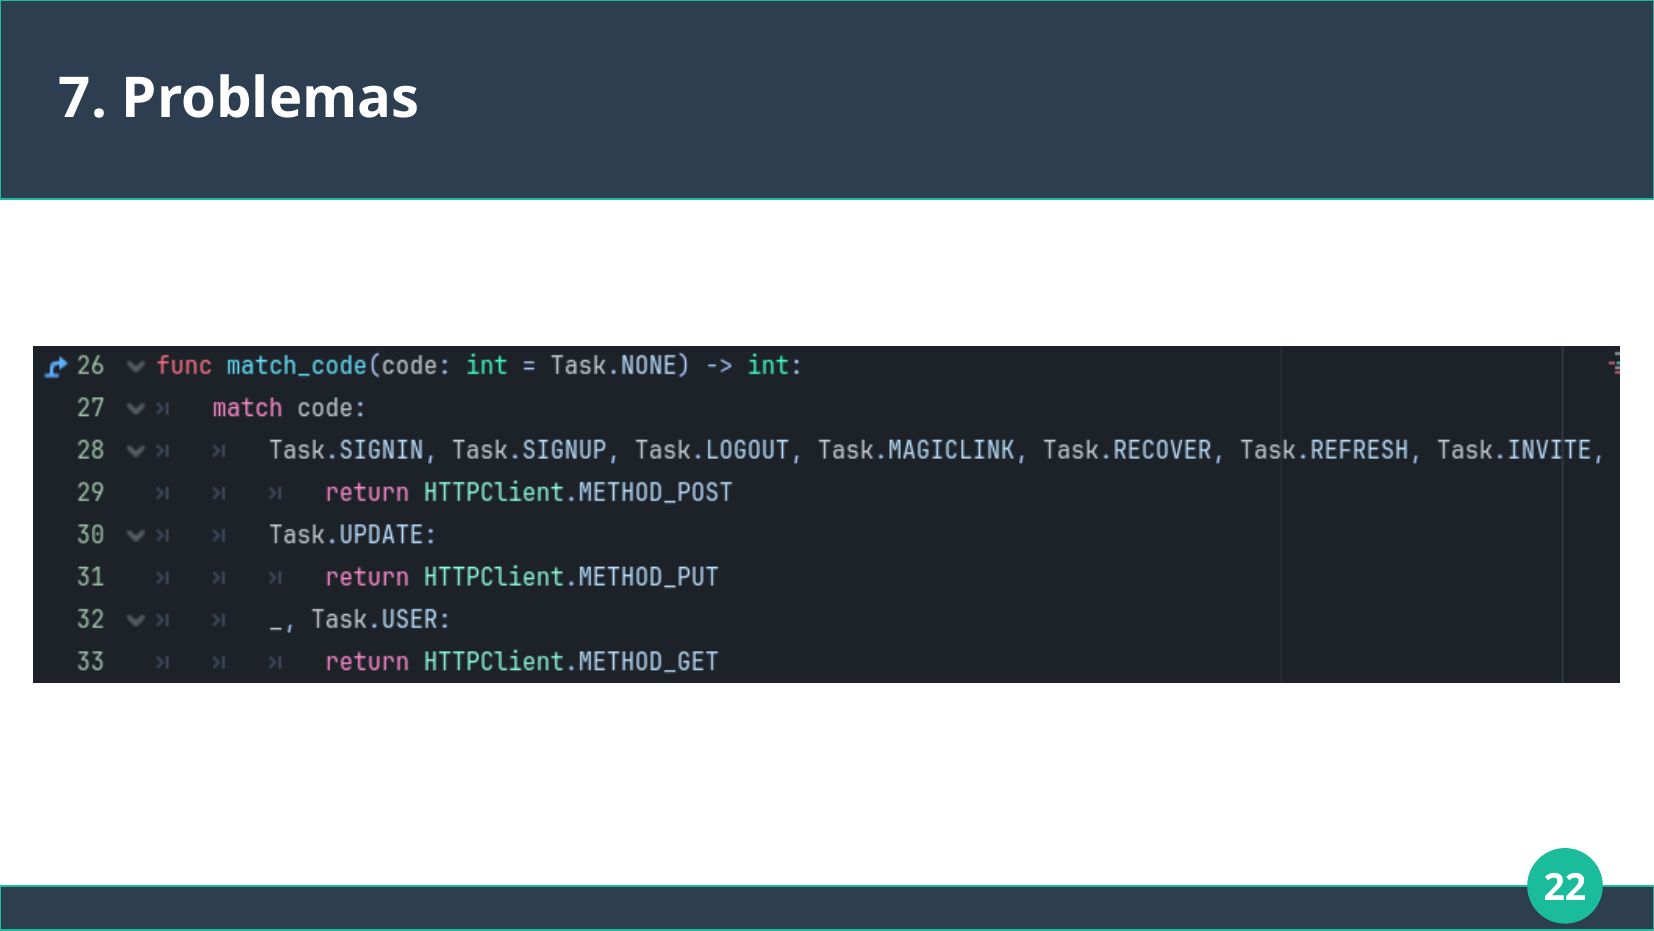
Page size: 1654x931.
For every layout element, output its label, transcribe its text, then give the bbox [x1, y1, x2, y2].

title 7. Problemas [59, 37, 1595, 155]
picture [33, 346, 1620, 683]
